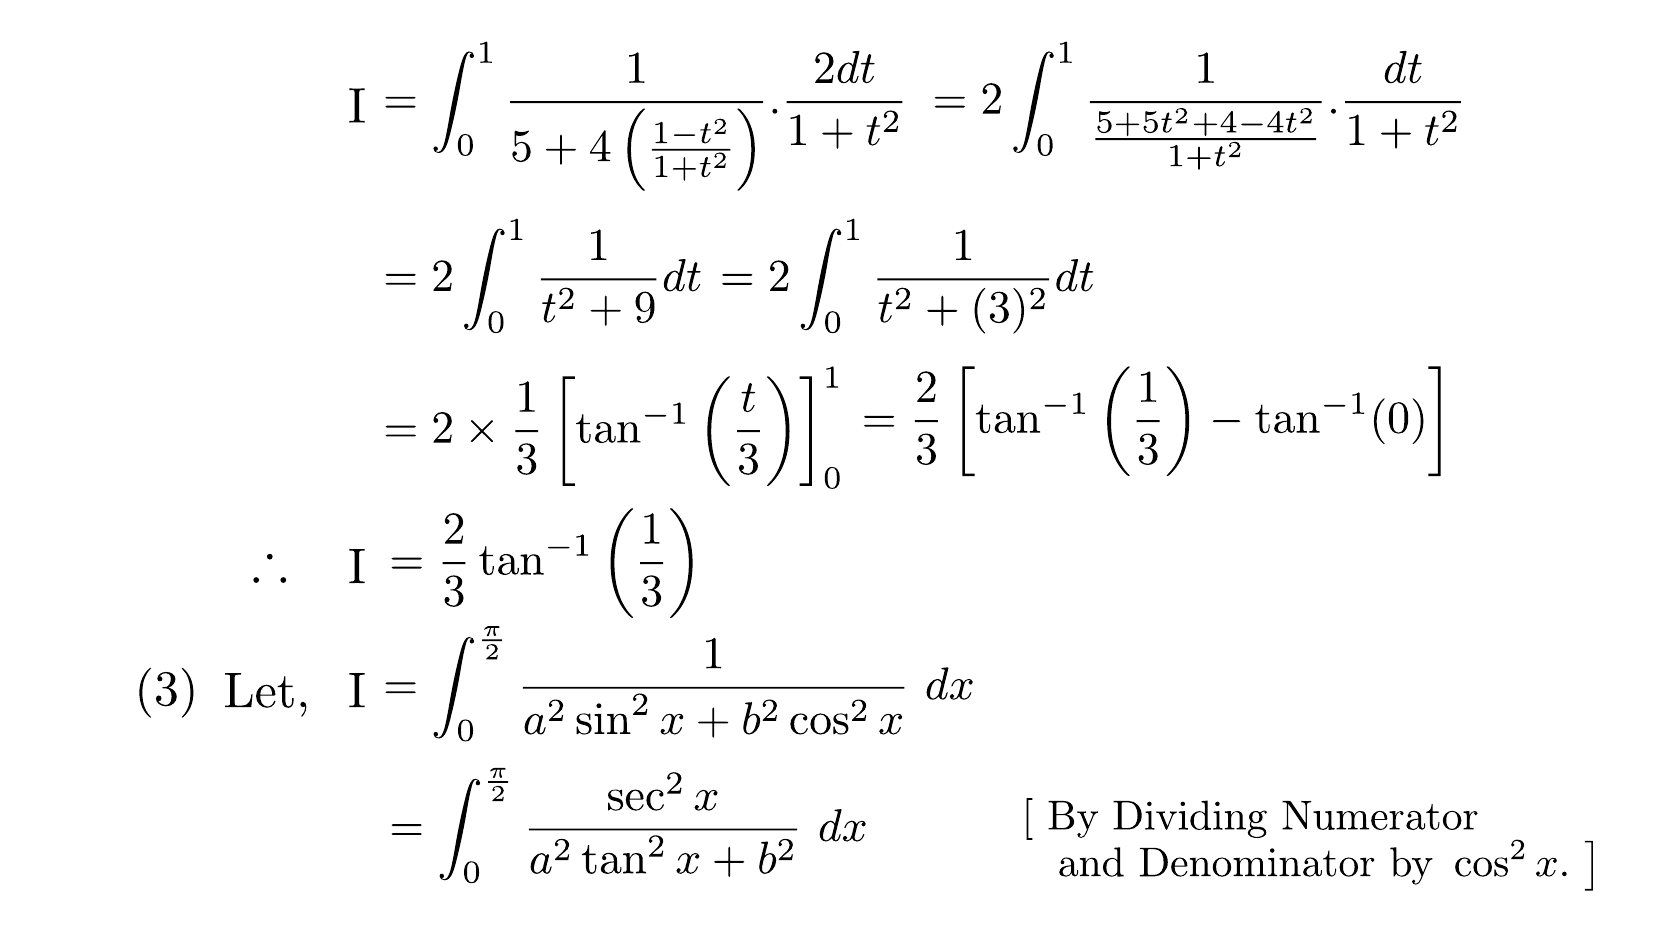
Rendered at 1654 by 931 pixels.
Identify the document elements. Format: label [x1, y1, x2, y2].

text_box [225, 673, 307, 717]
text_box [349, 548, 365, 584]
text_box [349, 88, 365, 123]
text_box [349, 673, 365, 708]
text_box [721, 218, 1094, 334]
text_box [391, 508, 693, 618]
text_box [253, 553, 287, 583]
text_box [384, 41, 903, 191]
text_box [385, 218, 701, 334]
text_box [934, 41, 1461, 171]
text_box [391, 767, 866, 884]
text_box [1059, 839, 1593, 891]
subtitle [59, 35, 1607, 898]
text_box [385, 366, 840, 489]
text_box [385, 626, 973, 742]
text_box [863, 366, 1441, 477]
text_box [1023, 798, 1478, 840]
text_box [137, 667, 194, 718]
